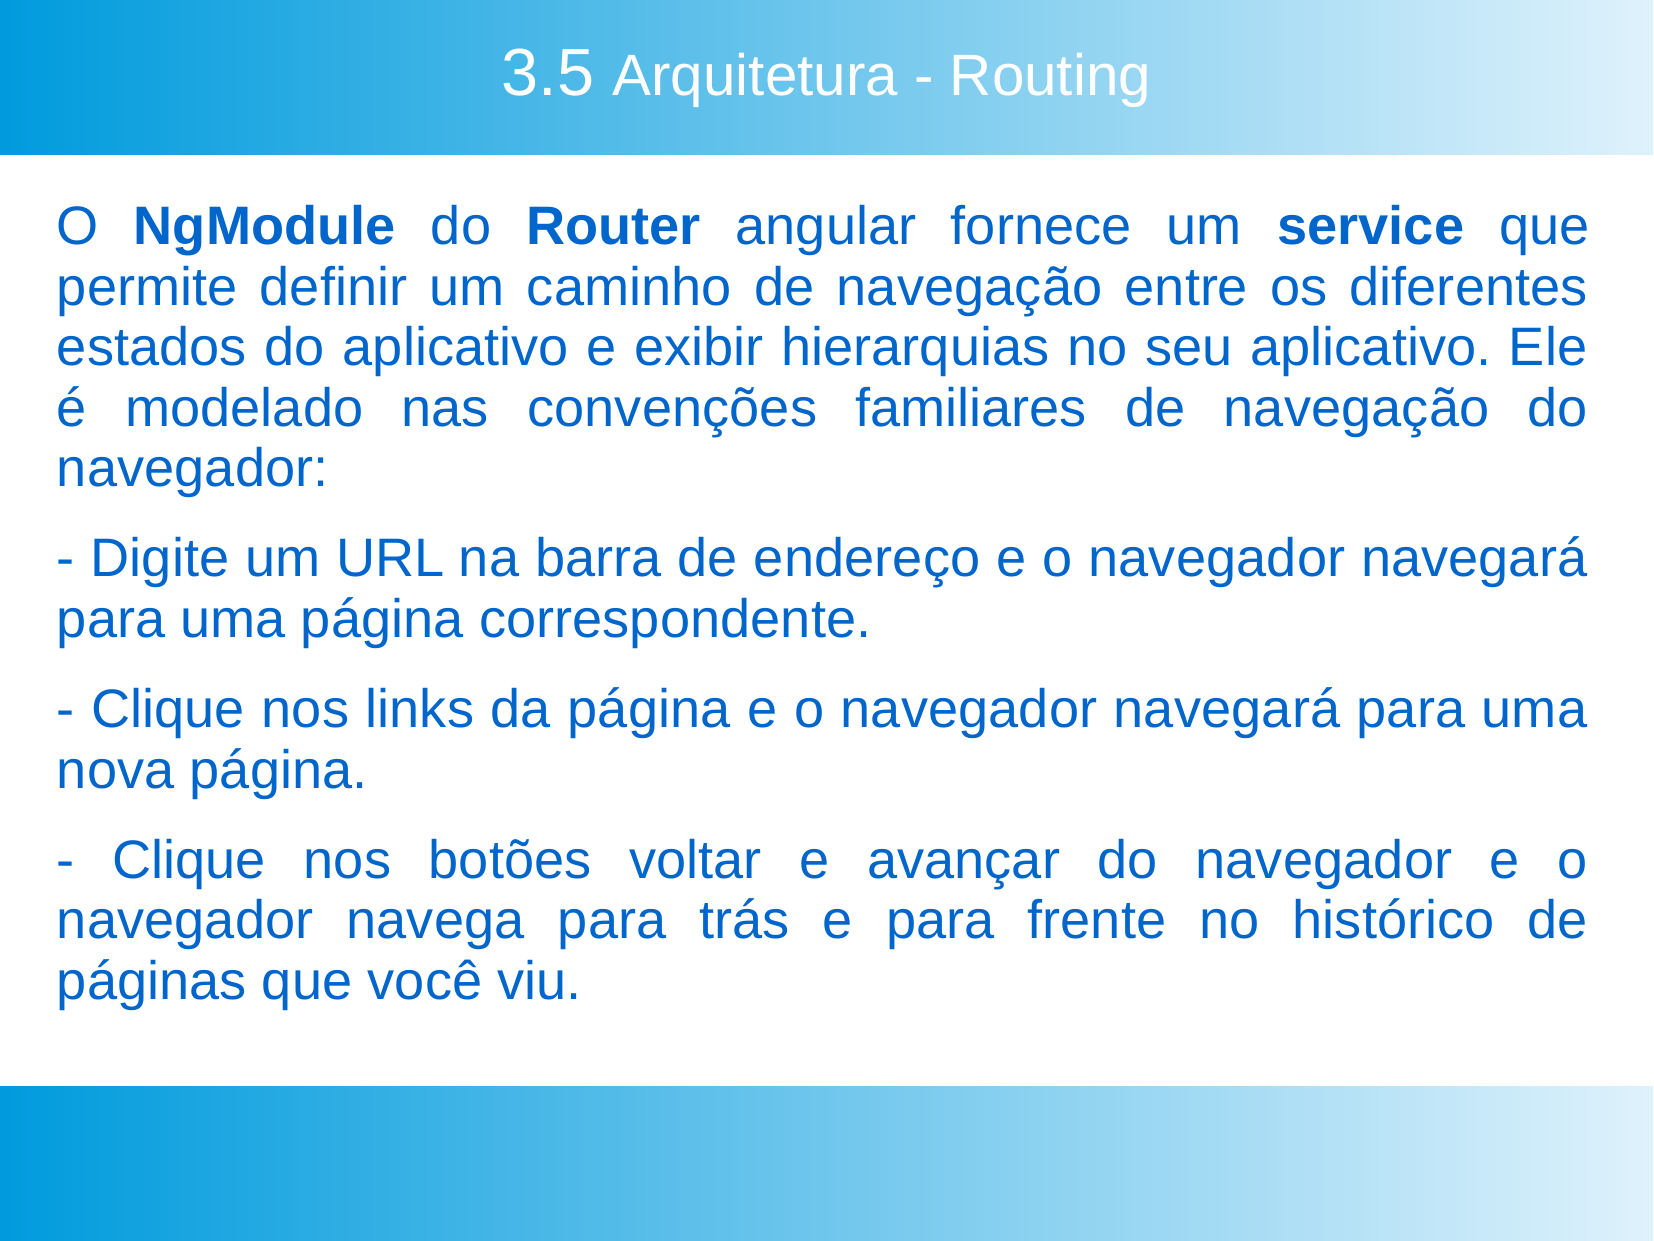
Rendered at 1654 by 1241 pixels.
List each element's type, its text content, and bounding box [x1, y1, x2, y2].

list O NgModule do Router angular fornece um service que permite definir um caminho de navegação entre os diferentes estados do aplicativo e exibir hierarquias no seu aplicativo. Ele é modelado nas convenções familiares de navegação do navegador: - Digite um URL na barra de endereço e o navegador navegará para uma página correspondente. - Clique nos links da página e o navegador navegará para uma nova página. - Clique nos botões voltar e avançar do navegador e o navegador navega para trás e para frente no histórico de páginas que você viu. [56, 195, 1591, 1036]
title 3.5 Arquitetura - Routing [82, 19, 1571, 125]
